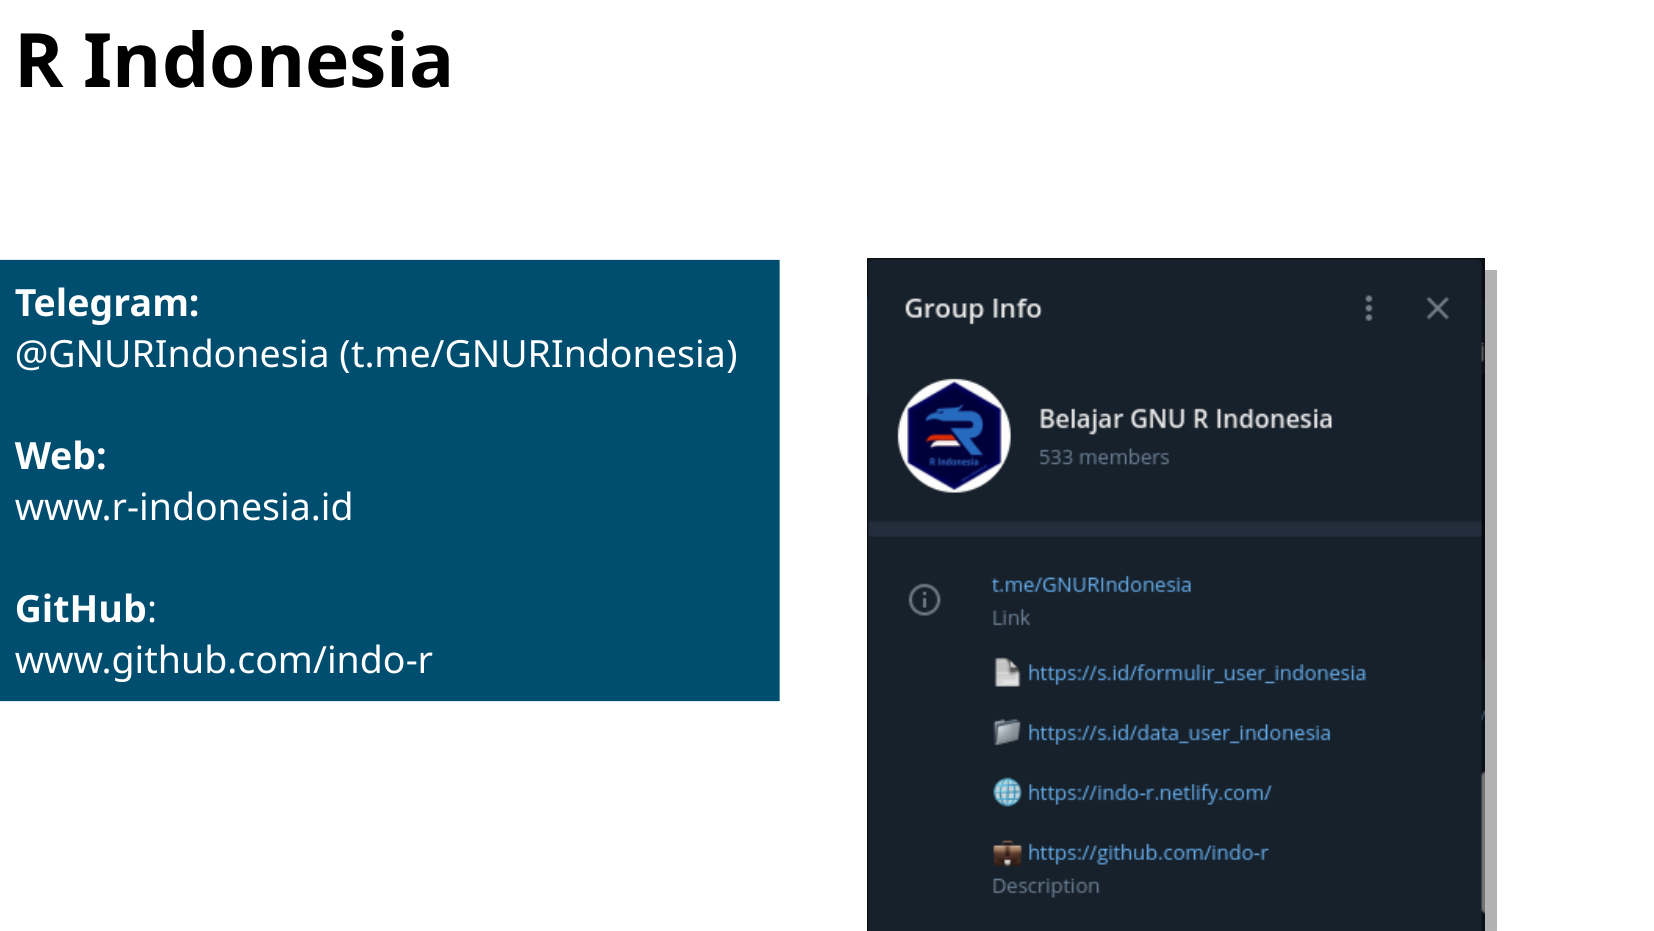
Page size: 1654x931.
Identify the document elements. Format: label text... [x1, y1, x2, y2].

text_box Telegram: @GNURIndonesia (t.me/GNURIndonesia) Web: www.r-indonesia.id GitHub: www.github.com/indo-r [0, 259, 780, 702]
text_box R Indonesia [0, 0, 1018, 103]
picture [867, 258, 1485, 931]
